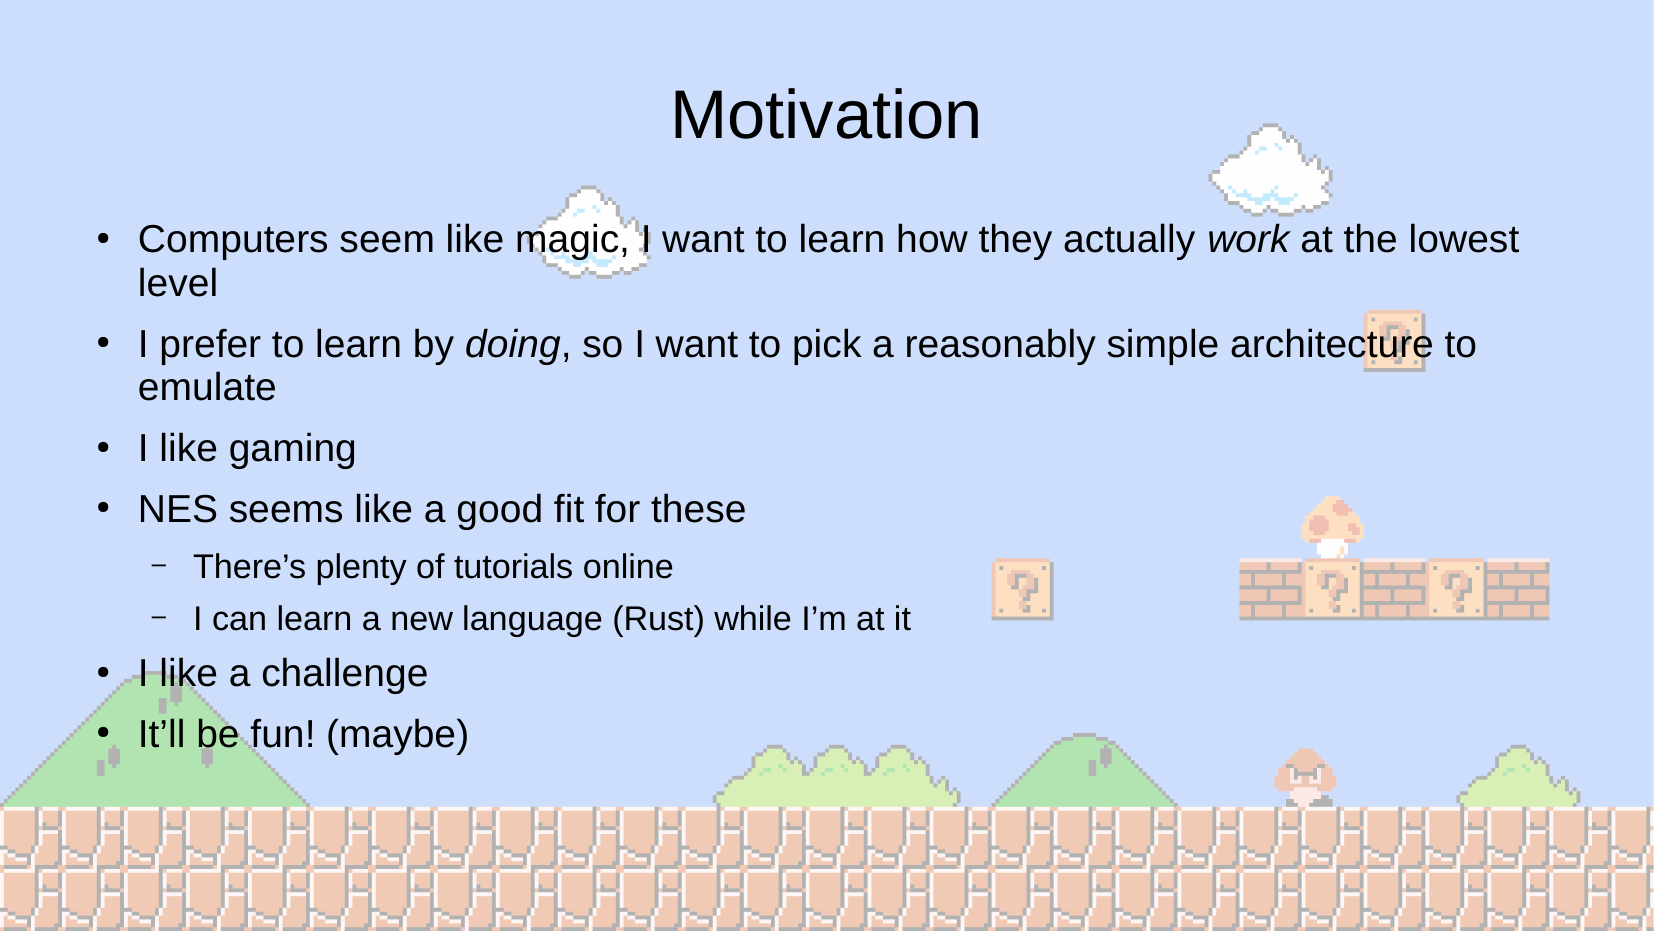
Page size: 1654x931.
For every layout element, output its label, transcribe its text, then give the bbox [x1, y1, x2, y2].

title Motivation [82, 37, 1571, 193]
list Computers seem like magic, I want to learn how they actually work at the lowest level I prefer to learn by doing, so I want to pick a reasonably simple architecture to emulate I like gaming NES seems like a good fit for these There’s plenty of tutorials online I can learn a new language (Rust) while I’m at it I like a challenge It’ll be fun! (maybe) [82, 217, 1571, 758]
